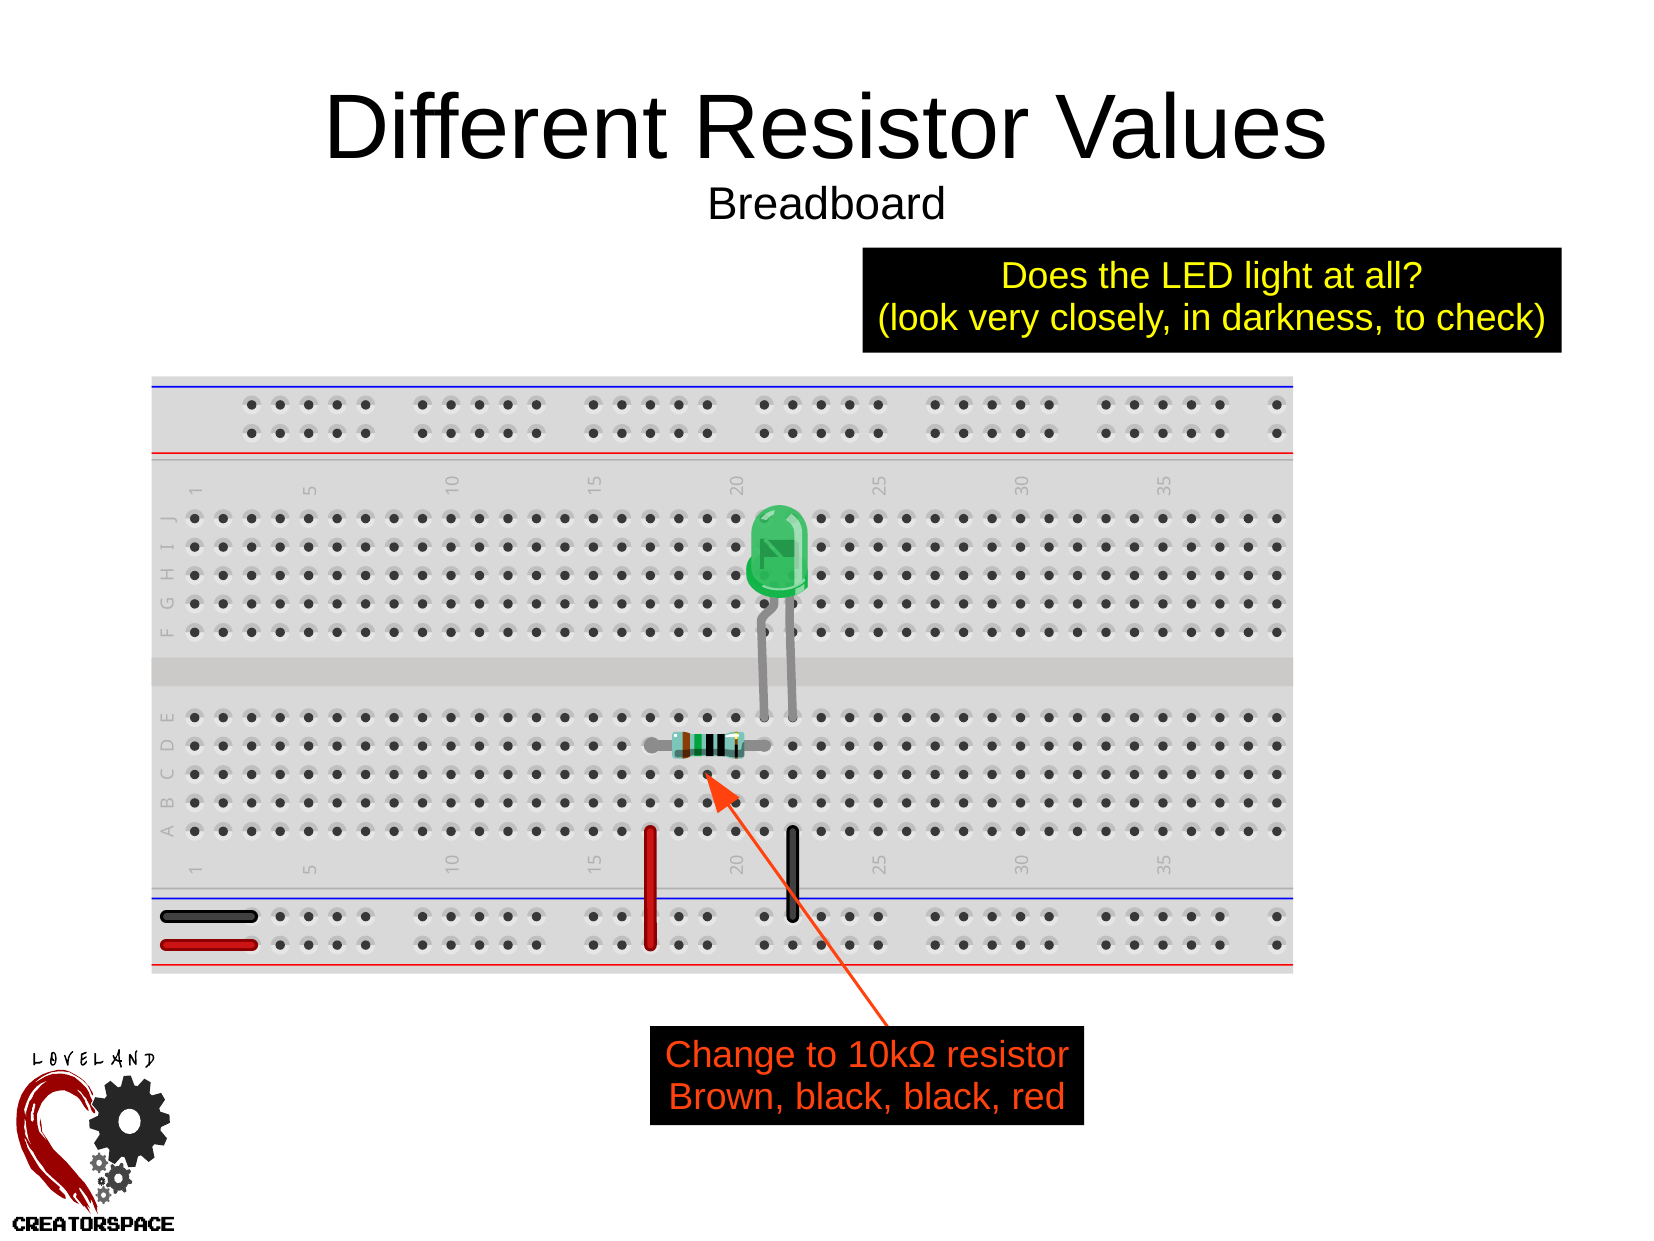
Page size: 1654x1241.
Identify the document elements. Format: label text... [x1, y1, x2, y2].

picture [150, 375, 1294, 976]
title Different Resistor Values Breadboard [82, 49, 1571, 257]
text_box Change to 10kΩ resistor Brown, black, black, red [650, 1026, 1085, 1126]
text_box Does the LED light at all? (look very closely, in darkness, to check) [862, 247, 1562, 353]
